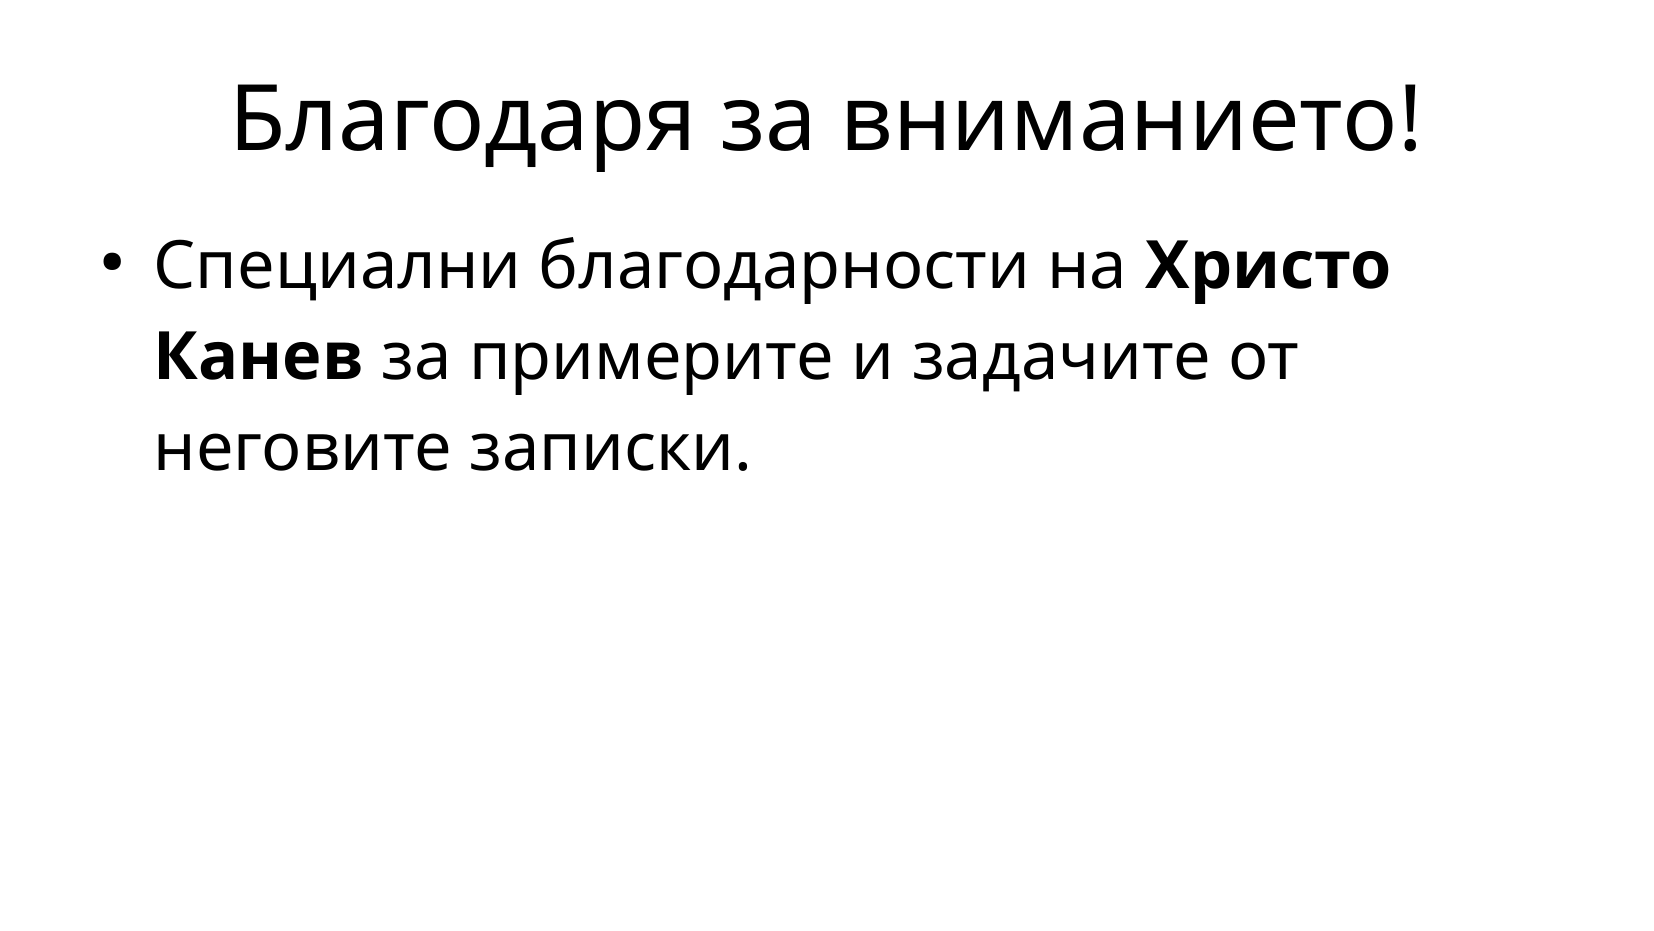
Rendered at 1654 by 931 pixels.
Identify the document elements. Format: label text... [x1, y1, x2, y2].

title Благодаря за вниманието! [82, 37, 1571, 193]
list Специални благодарности на Христо Канев за примерите и задачите от неговите записки. [82, 217, 1571, 758]
